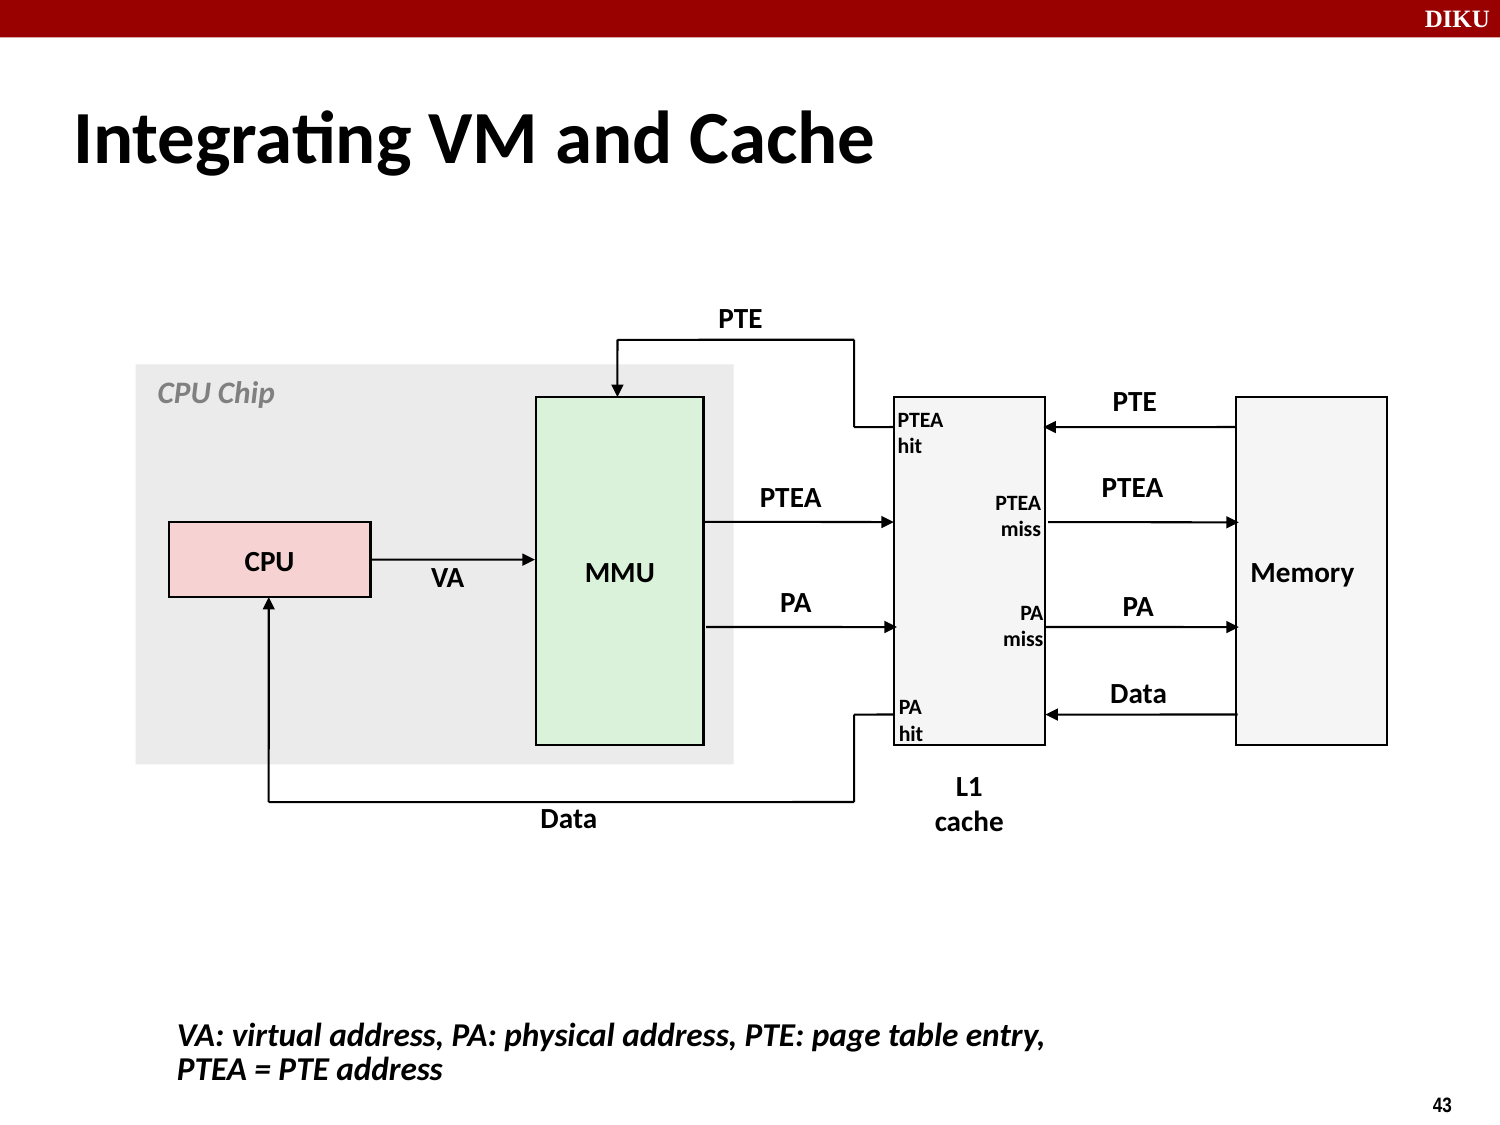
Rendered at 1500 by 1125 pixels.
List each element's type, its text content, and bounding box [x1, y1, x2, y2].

text_box MMU [535, 397, 704, 745]
text_box PTEA [749, 479, 841, 520]
text_box PTEA [1091, 469, 1183, 518]
text_box PTE [703, 341, 784, 345]
text_box Memory [1235, 397, 1388, 745]
text_box PTEA hit [882, 394, 972, 470]
text_box CPU Chip [142, 364, 314, 425]
text_box PTE [703, 289, 784, 338]
text_box VA [420, 561, 480, 608]
text_box PA [769, 584, 827, 625]
text_box [893, 397, 1046, 745]
text_box CPU [168, 522, 371, 597]
text_box [270, 523, 734, 765]
text_box PTE [1097, 371, 1178, 427]
text_box PTEA [749, 523, 841, 528]
text_box PA miss [982, 586, 1059, 662]
text_box PTEA miss [973, 477, 1056, 552]
text_box [135, 364, 616, 765]
text_box PA [769, 629, 827, 633]
text_box Data [525, 789, 621, 845]
text_box PA hit [884, 681, 946, 757]
text_box PA [1107, 577, 1174, 632]
text_box [618, 364, 734, 520]
text_box Data [1095, 664, 1190, 720]
text_box Integrating VM and Cache [58, 71, 1304, 197]
text_box L1 cache [915, 754, 1024, 850]
text_box VA: virtual address, PA: physical address, PTE: page table entry, PTEA = PTE address [166, 1015, 1331, 1064]
